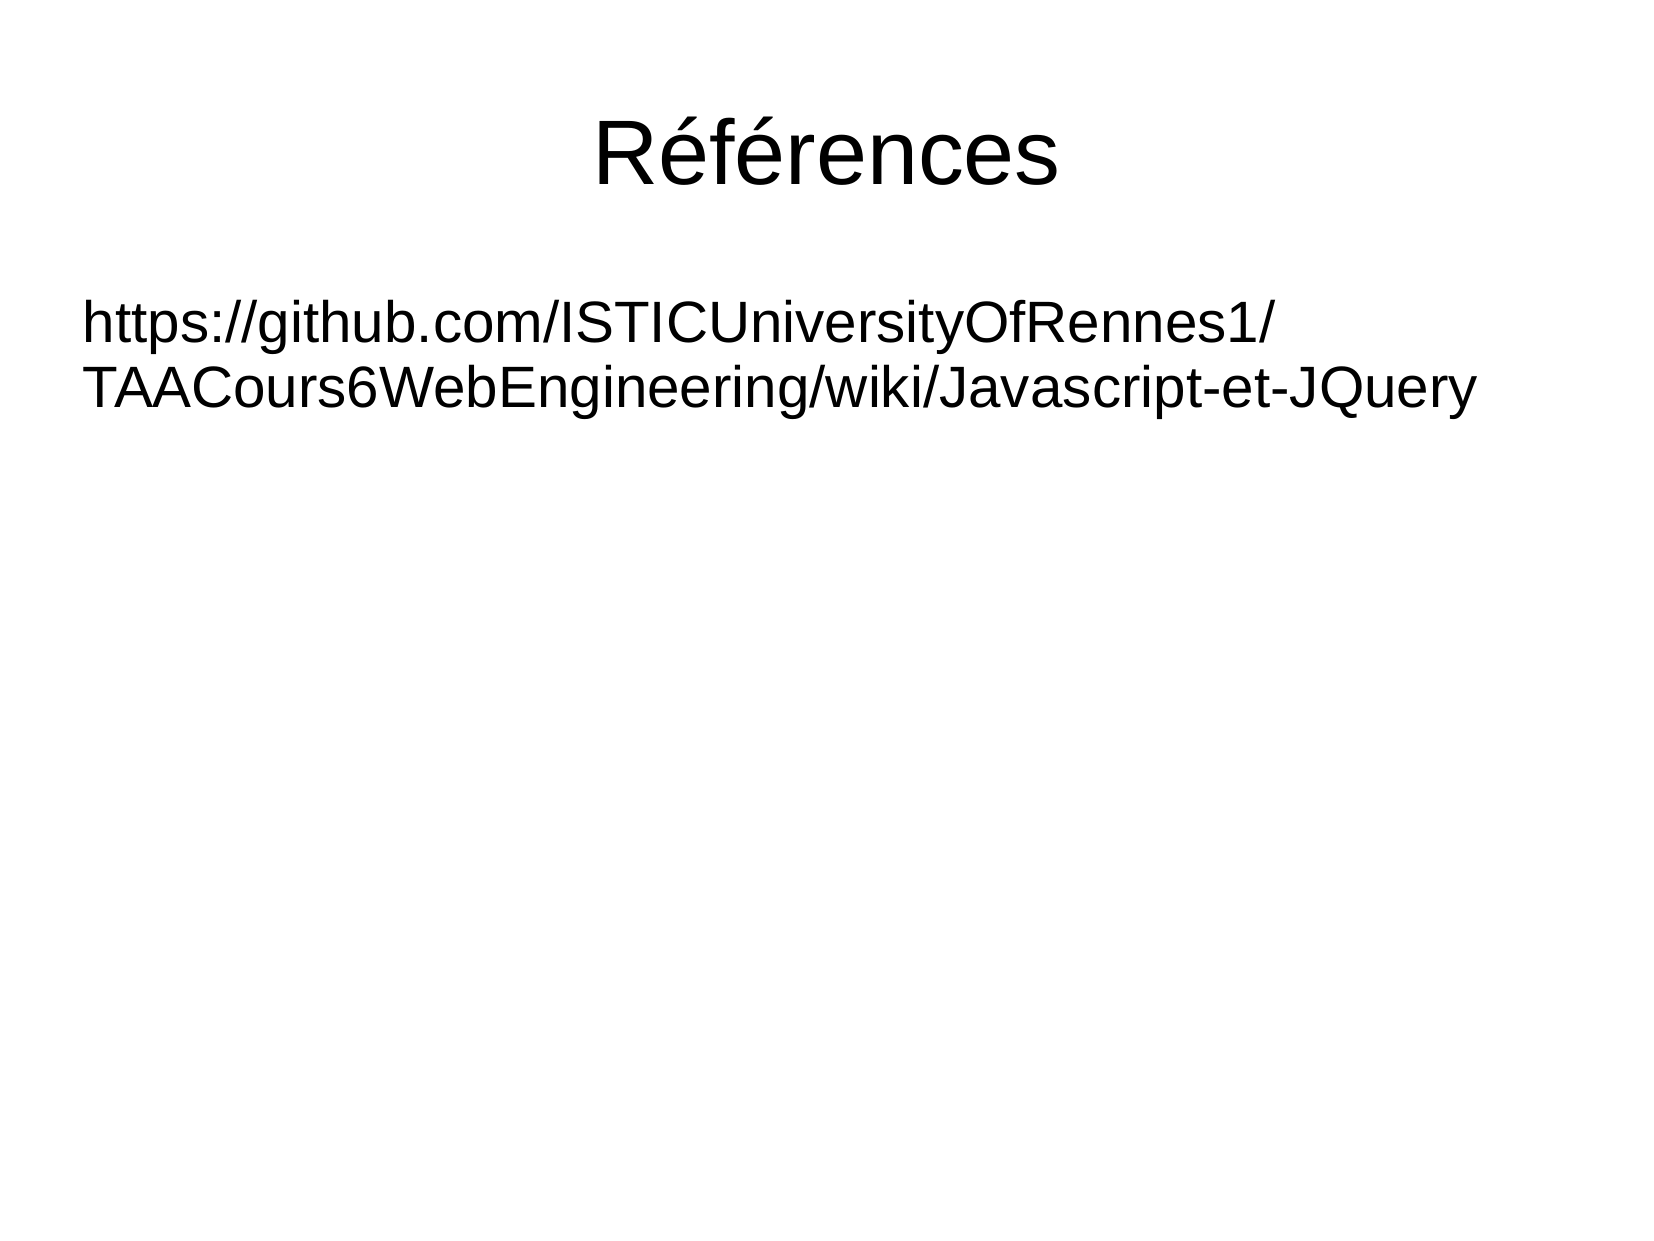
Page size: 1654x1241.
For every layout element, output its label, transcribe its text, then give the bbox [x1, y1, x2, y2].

list https://github.com/ISTICUniversityOfRennes1/TAACours6WebEngineering/wiki/Javascript-et-JQuery [82, 290, 1538, 1010]
title Références [82, 49, 1571, 257]
